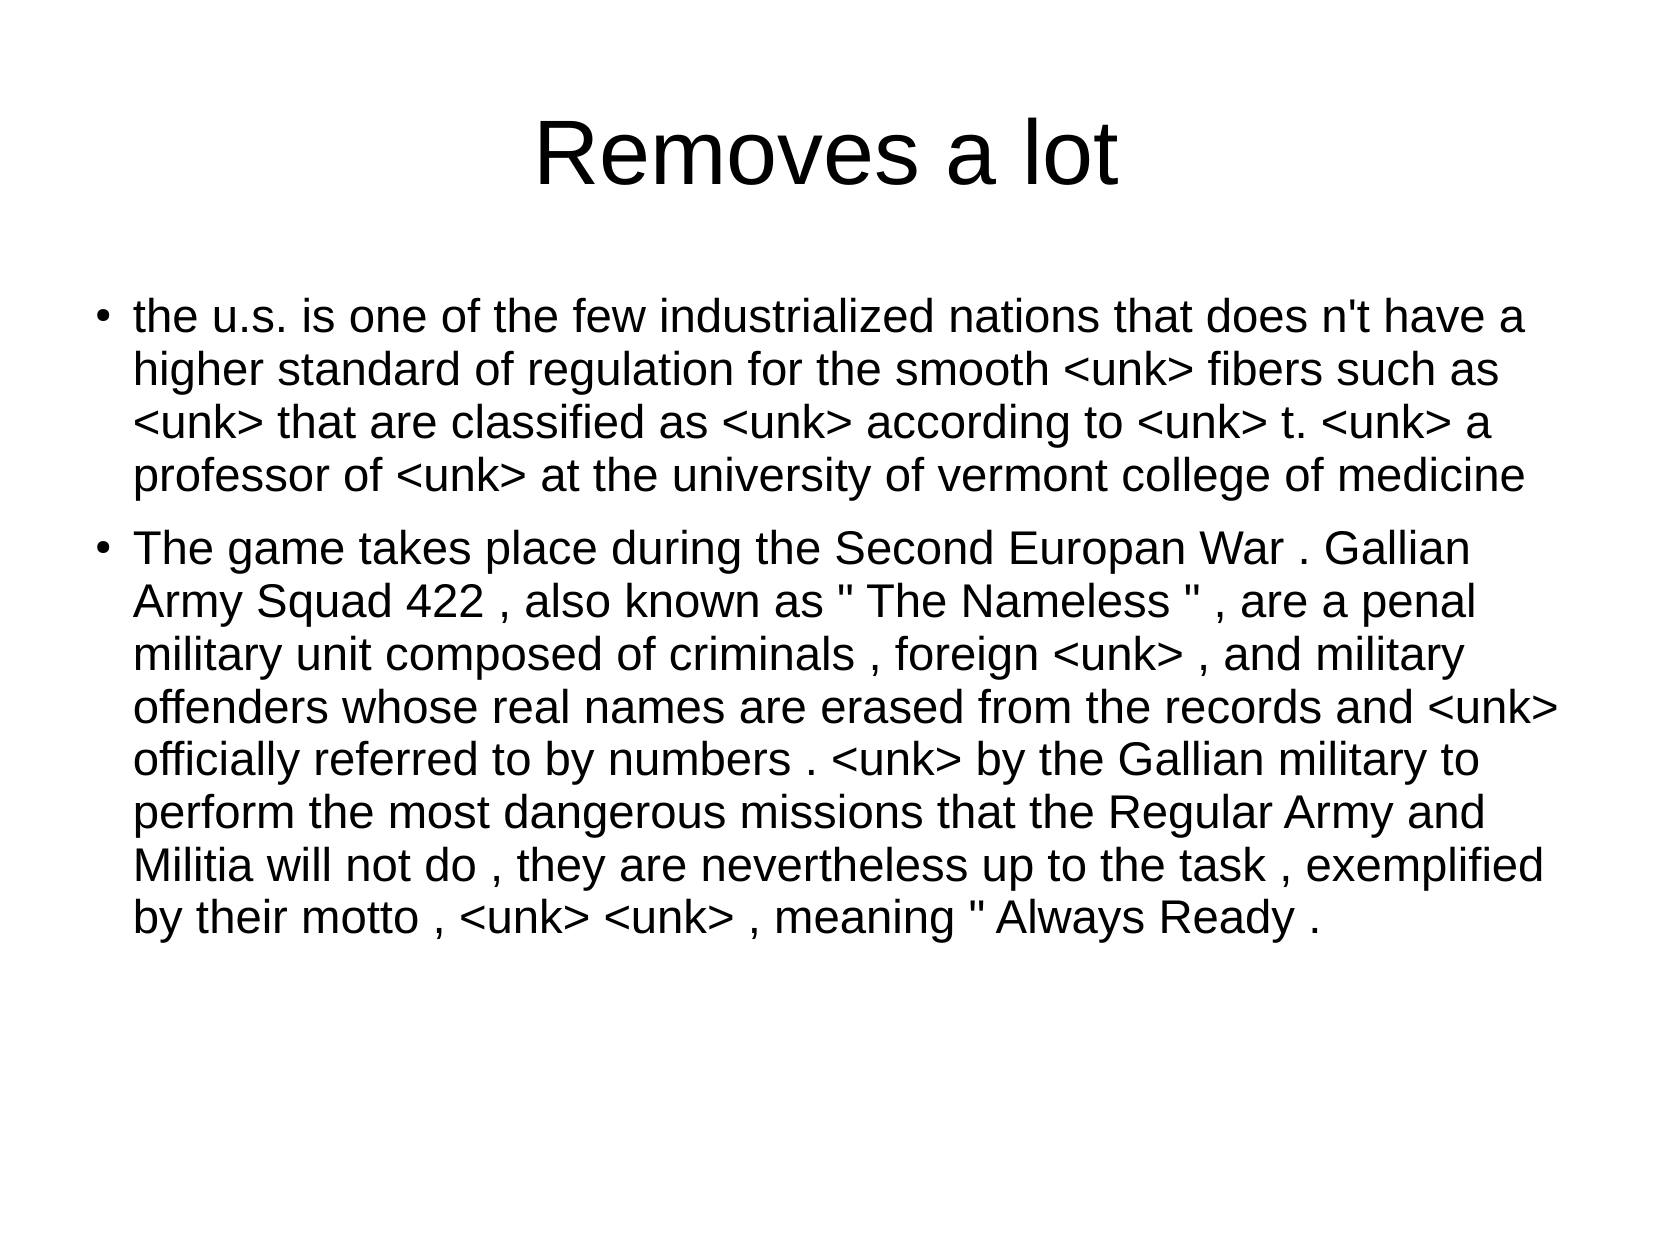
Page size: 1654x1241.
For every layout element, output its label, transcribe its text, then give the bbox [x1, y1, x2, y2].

title Removes a lot [82, 49, 1571, 257]
list the u.s. is one of the few industrialized nations that does n't have a higher standard of regulation for the smooth <unk> fibers such as <unk> that are classified as <unk> according to <unk> t. <unk> a professor of <unk> at the university of vermont college of medicine The game takes place during the Second Europan War . Gallian Army Squad 422 , also known as " The Nameless " , are a penal military unit composed of criminals , foreign <unk> , and military offenders whose real names are erased from the records and <unk> officially referred to by numbers . <unk> by the Gallian military to perform the most dangerous missions that the Regular Army and Militia will not do , they are nevertheless up to the task , exemplified by their motto , <unk> <unk> , meaning " Always Ready . [82, 290, 1571, 1010]
